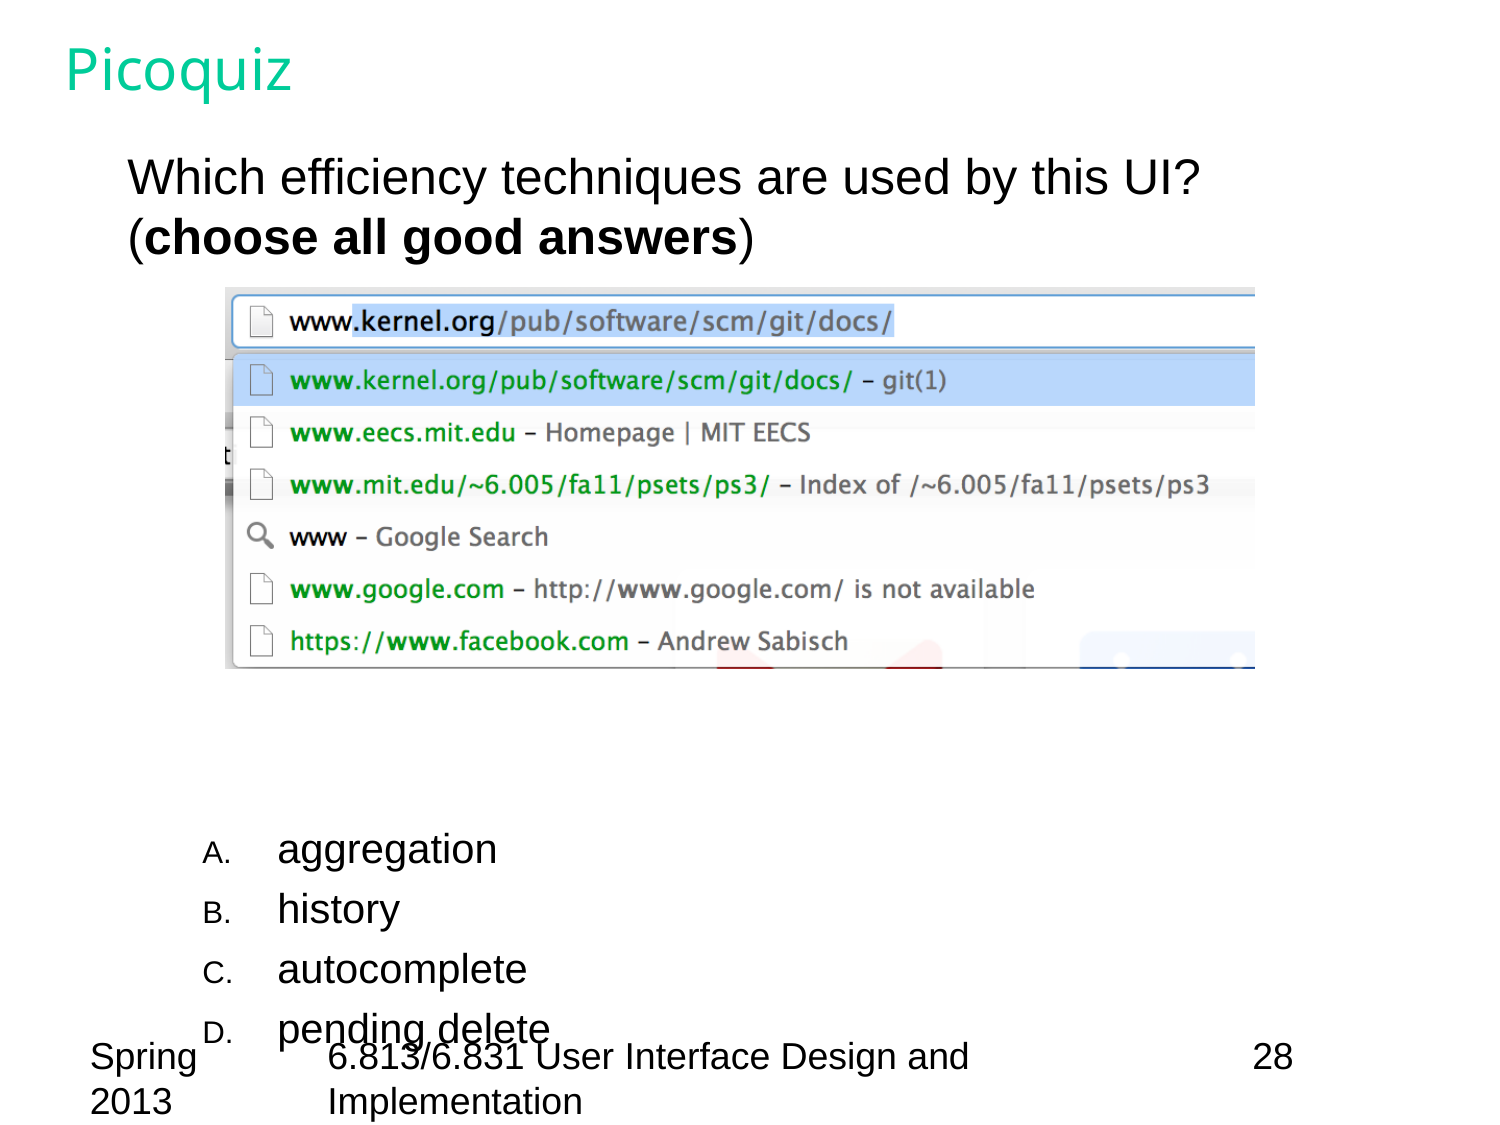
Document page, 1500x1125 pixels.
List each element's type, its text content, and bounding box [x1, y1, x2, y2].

slide_number Spring 2013 [75, 1024, 300, 1103]
list Which efficiency techniques are used by this UI? (choose all good answers) aggregation history autocomplete pending delete [112, 137, 1388, 1000]
title Picoquiz [50, 24, 1438, 150]
slide_number <number> [1237, 1024, 1425, 1103]
picture [225, 287, 1255, 669]
footer 6.813/6.831 User Interface Design and Implementation [312, 1024, 1225, 1103]
